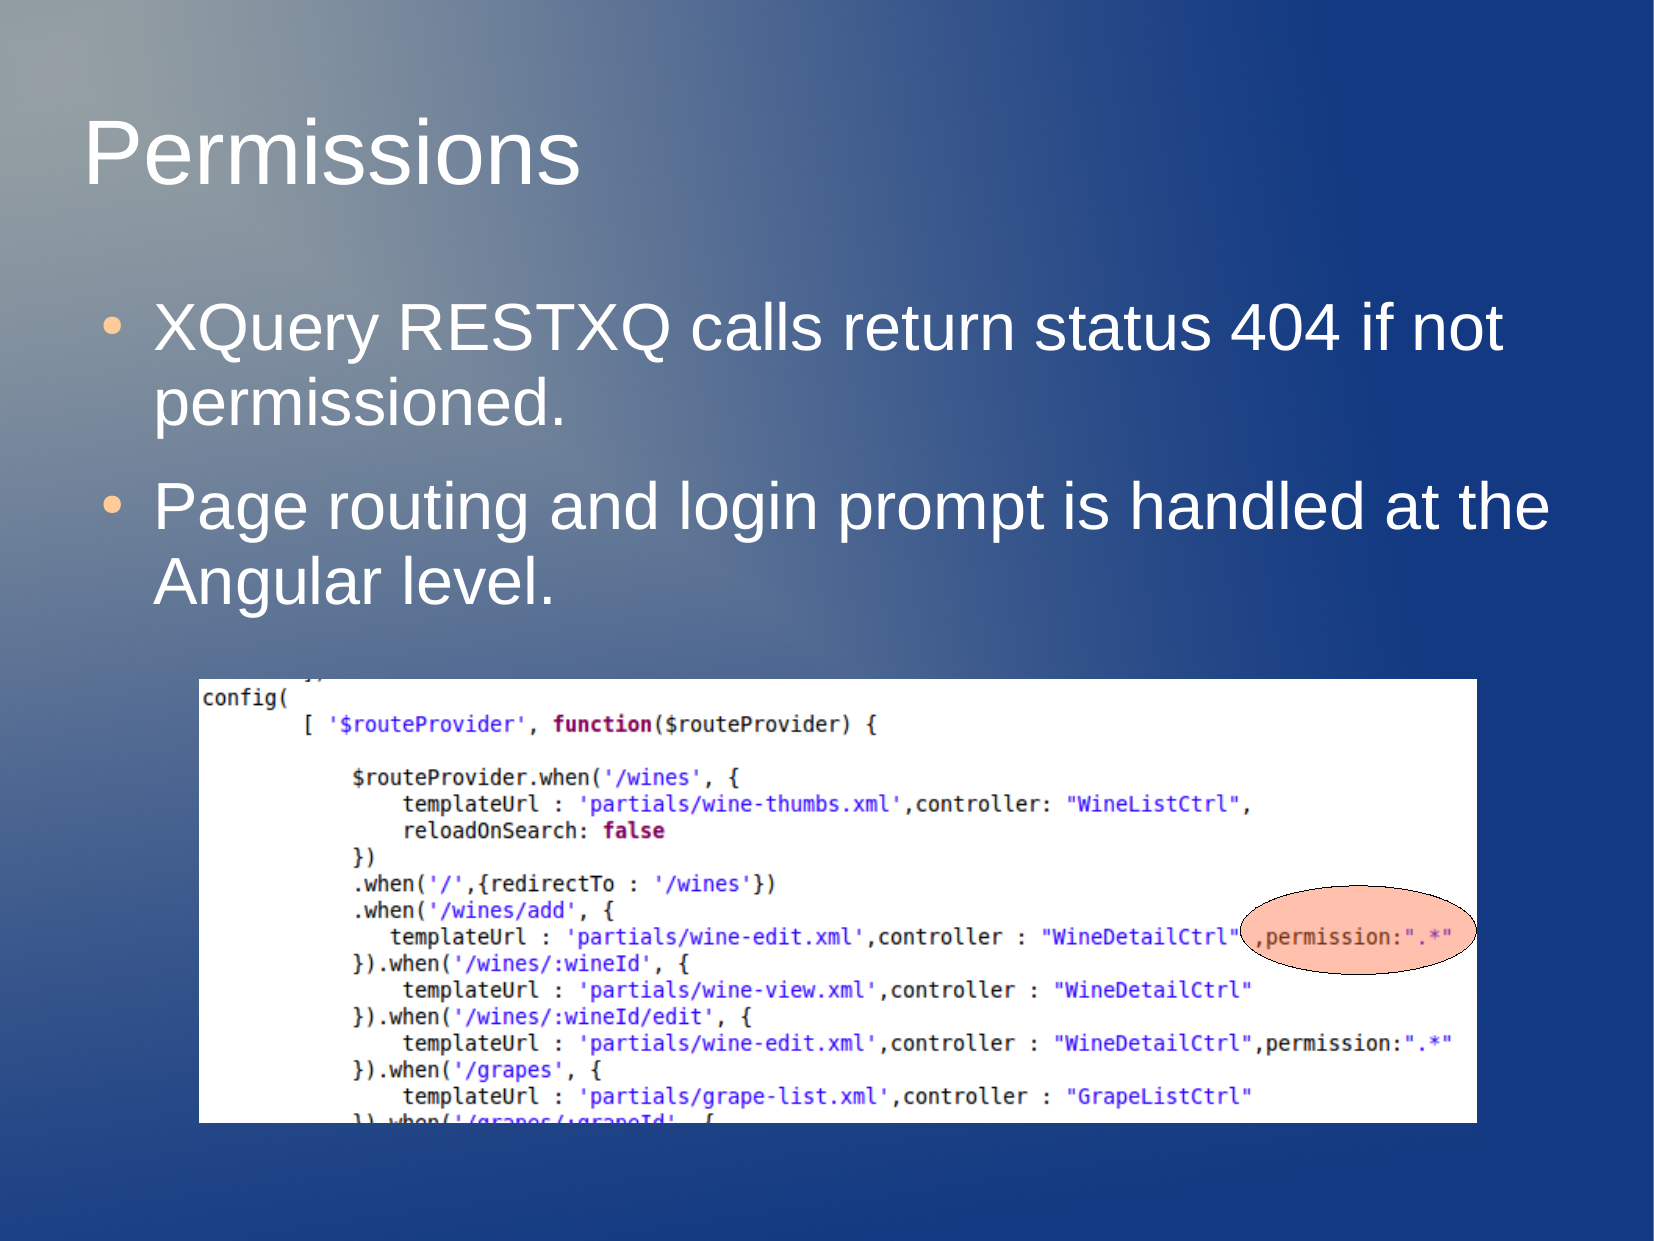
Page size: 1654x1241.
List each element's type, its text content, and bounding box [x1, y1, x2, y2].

title Permissions [82, 56, 1571, 250]
list XQuery RESTXQ calls return status 404 if not permissioned. Page routing and login prompt is handled at the Angular level. [82, 290, 1571, 1094]
text_box [1240, 885, 1477, 975]
picture [0, 0, 1654, 1241]
